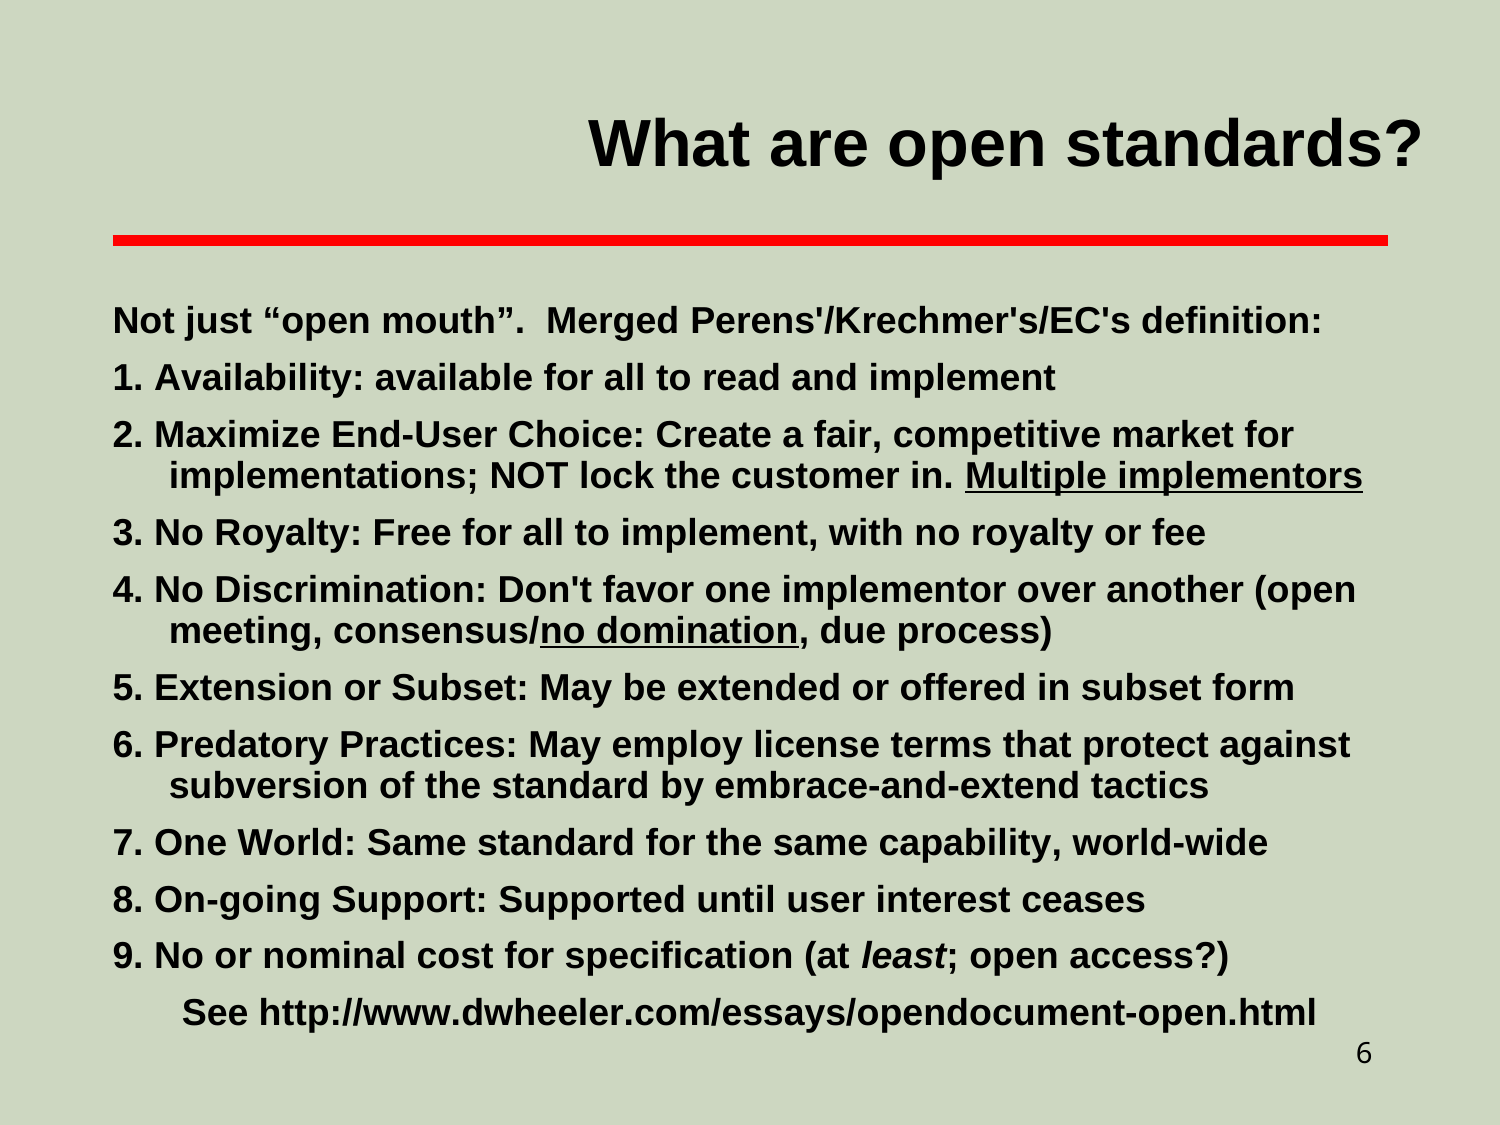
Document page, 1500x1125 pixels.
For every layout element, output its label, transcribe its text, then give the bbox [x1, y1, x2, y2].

list Not just “open mouth”. Merged Perens'/Krechmer's/EC's definition: 1. Availability: available for all to read and implement 2. Maximize End-User Choice: Create a fair, competitive market for implementations; NOT lock the customer in. Multiple implementors 3. No Royalty: Free for all to implement, with no royalty or fee 4. No Discrimination: Don't favor one implementor over another (open meeting, consensus/no domination, due process) 5. Extension or Subset: May be extended or offered in subset form 6. Predatory Practices: May employ license terms that protect against subversion of the standard by embrace-and-extend tactics 7. One World: Same standard for the same capability, world-wide 8. On-going Support: Supported until user interest ceases 9. No or nominal cost for specification (at least; open access?) See http://www.dwheeler.com/essays/opendocument-open.html [112, 299, 1388, 1111]
title What are open standards? [375, 75, 1426, 213]
